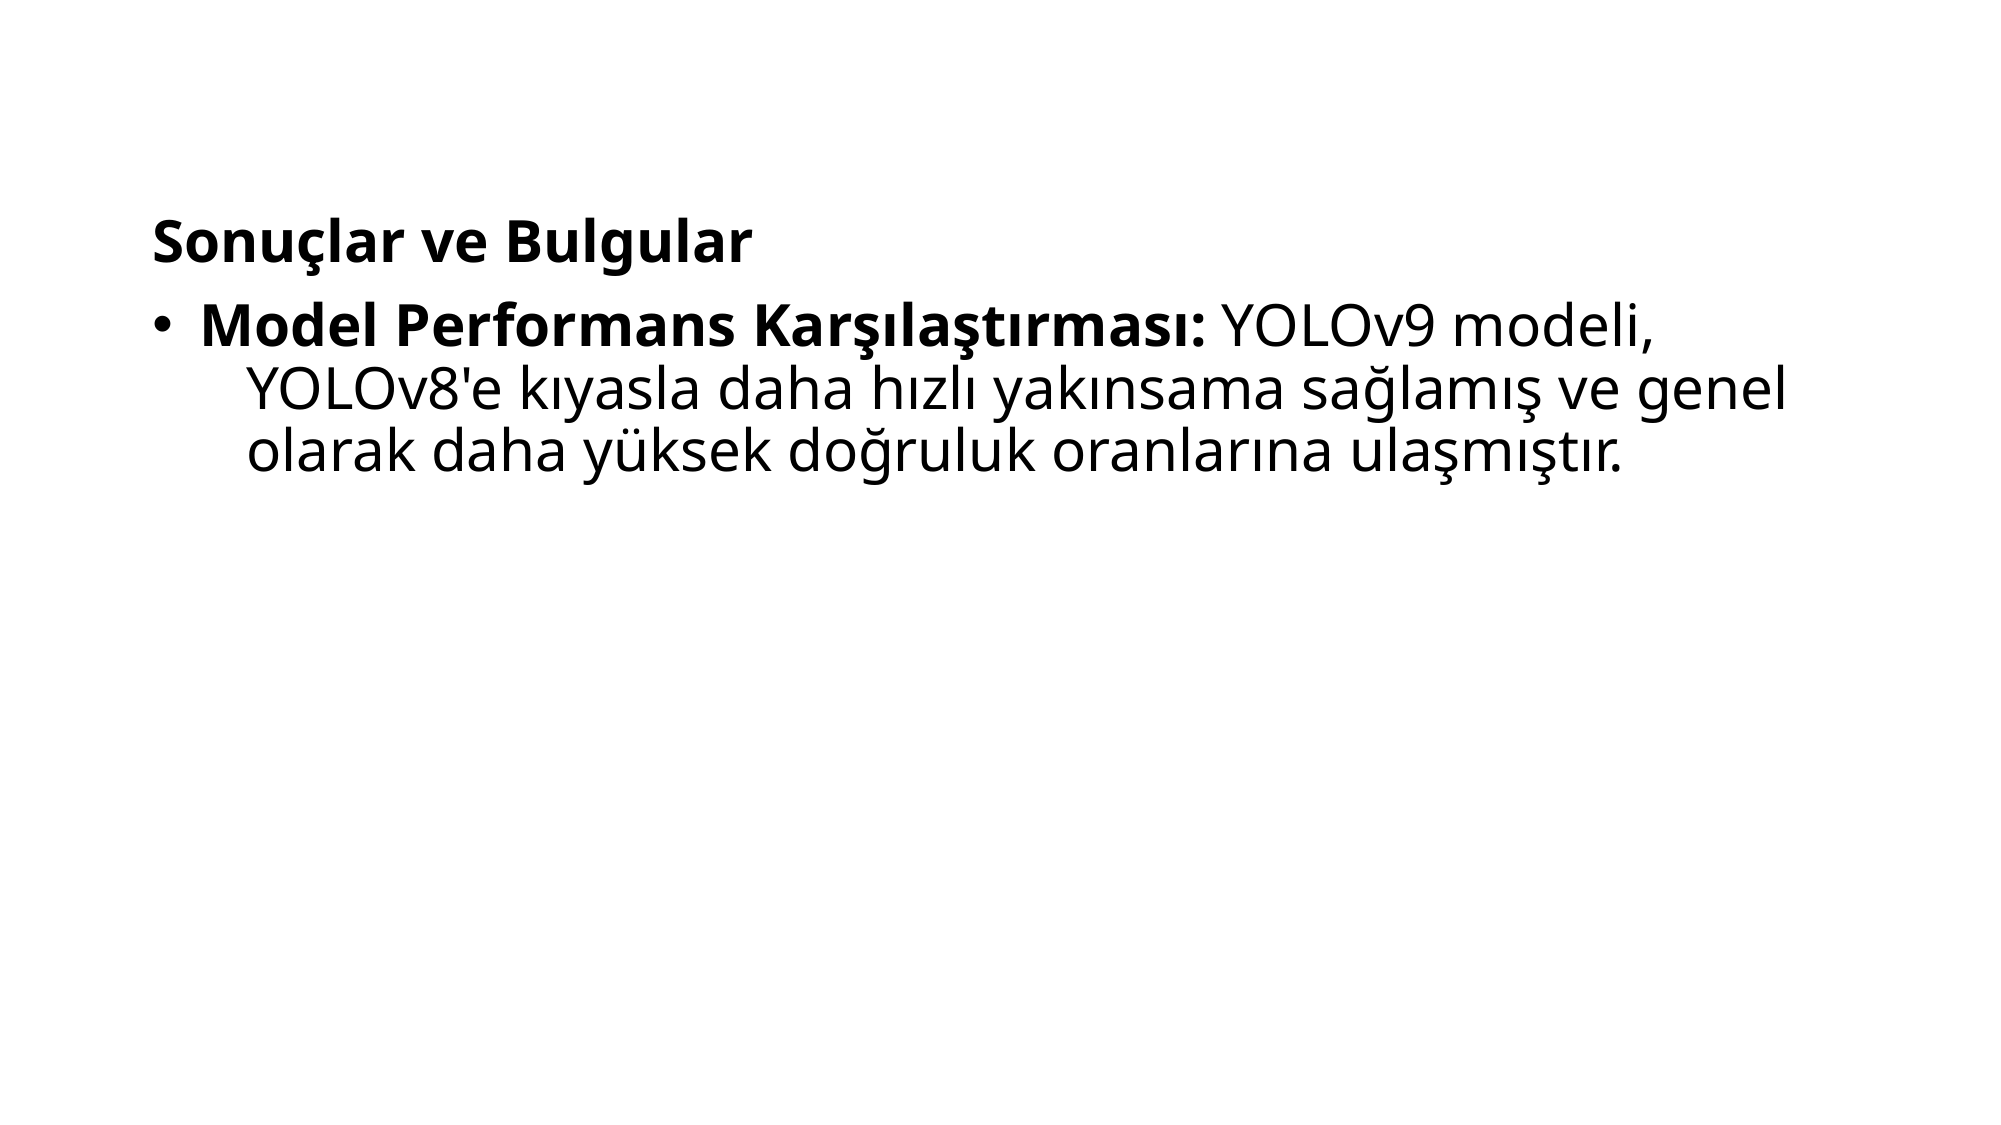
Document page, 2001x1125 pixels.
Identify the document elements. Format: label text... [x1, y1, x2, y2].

list Sonuçlar ve Bulgular Model Performans Karşılaştırması: YOLOv9 modeli, YOLOv8'e kıyasla daha hızlı yakınsama sağlamış ve genel olarak daha yüksek doğruluk oranlarına ulaşmıştır. [137, 204, 1863, 919]
